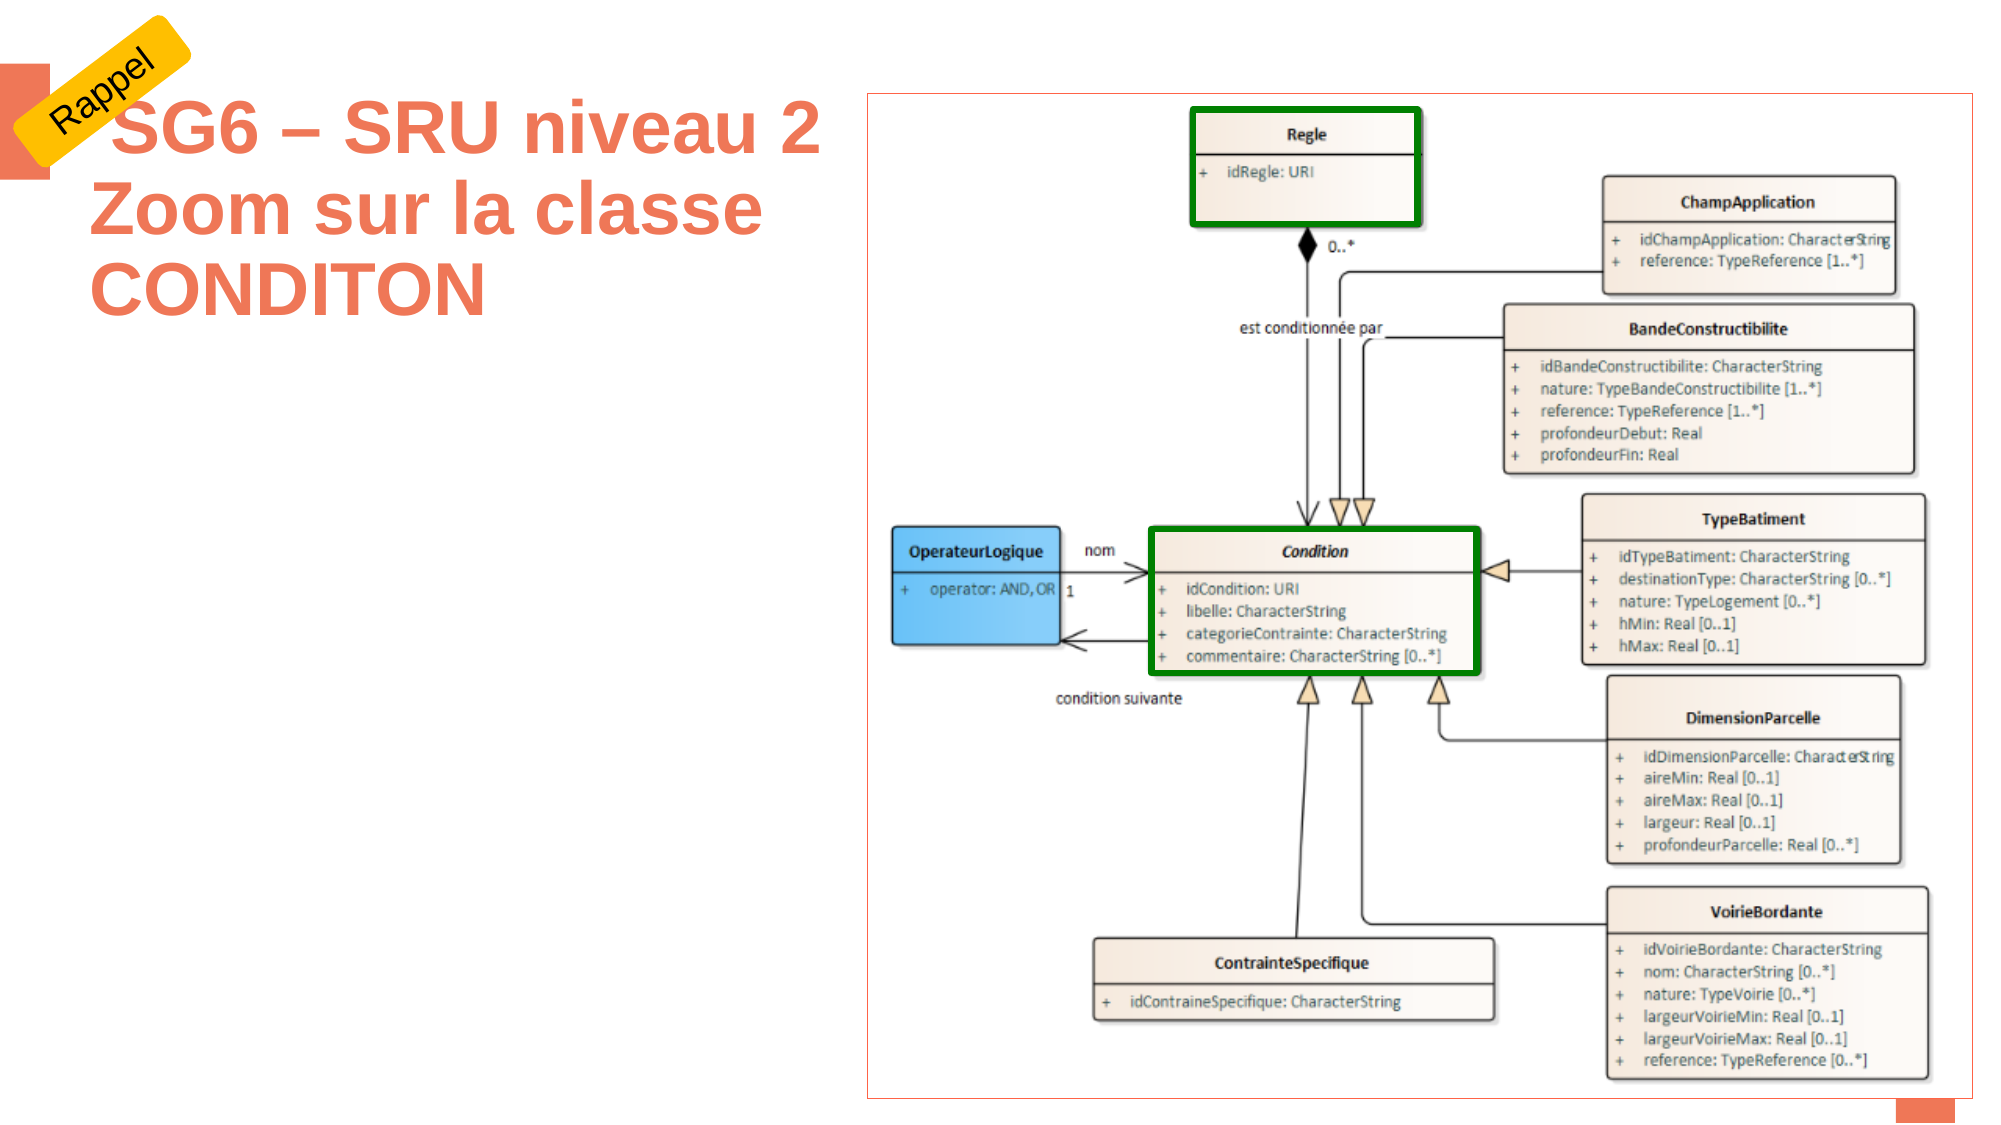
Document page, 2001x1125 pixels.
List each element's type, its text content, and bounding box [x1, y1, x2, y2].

picture [867, 263, 1973, 1099]
text_box Rappel [13, 15, 192, 168]
picture [1196, 113, 1414, 158]
picture [867, 93, 1973, 158]
title SG6 – SRU niveau 2 Zoom sur la classe CONDITON [74, 158, 1979, 263]
